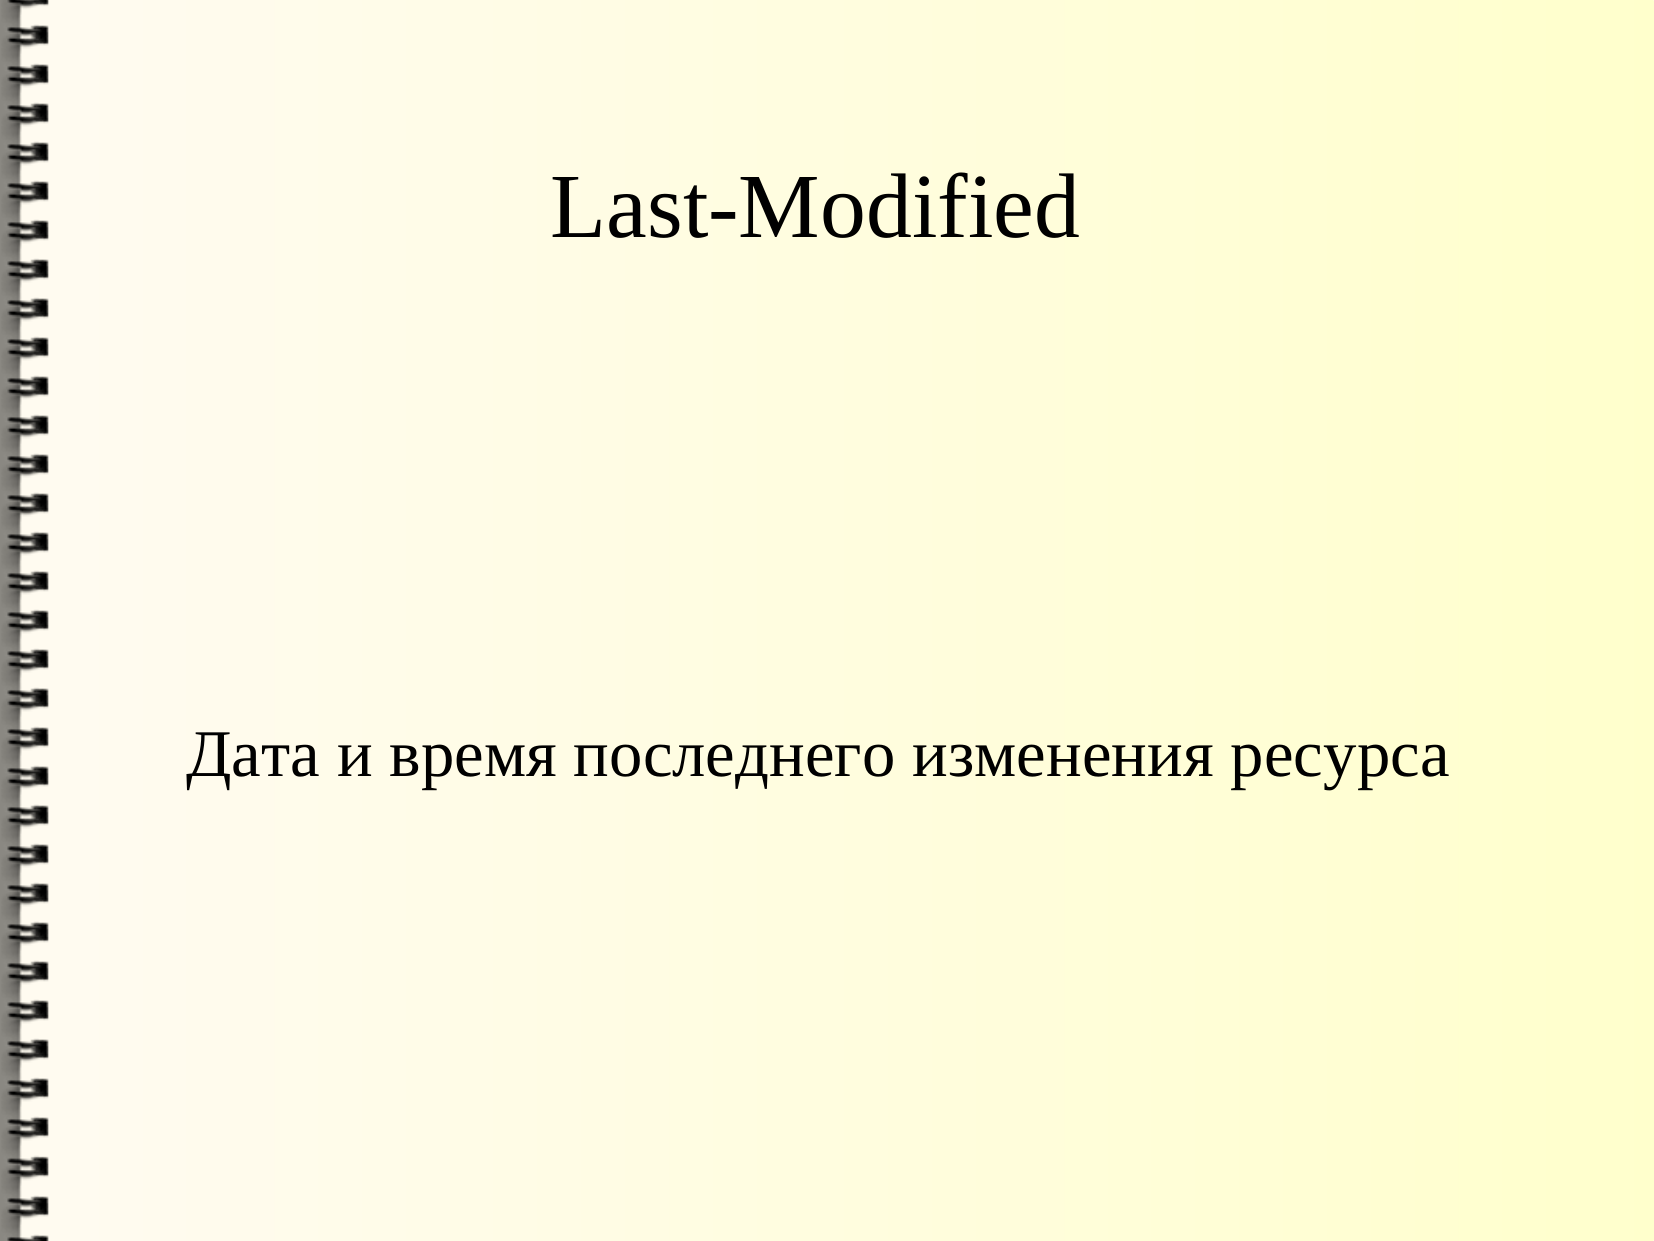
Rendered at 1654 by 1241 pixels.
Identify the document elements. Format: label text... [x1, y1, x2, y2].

picture [0, 0, 1654, 1241]
title Last-Modified [121, 102, 1534, 311]
subtitle Дата и время последнего изменения ресурса [121, 344, 1534, 1164]
